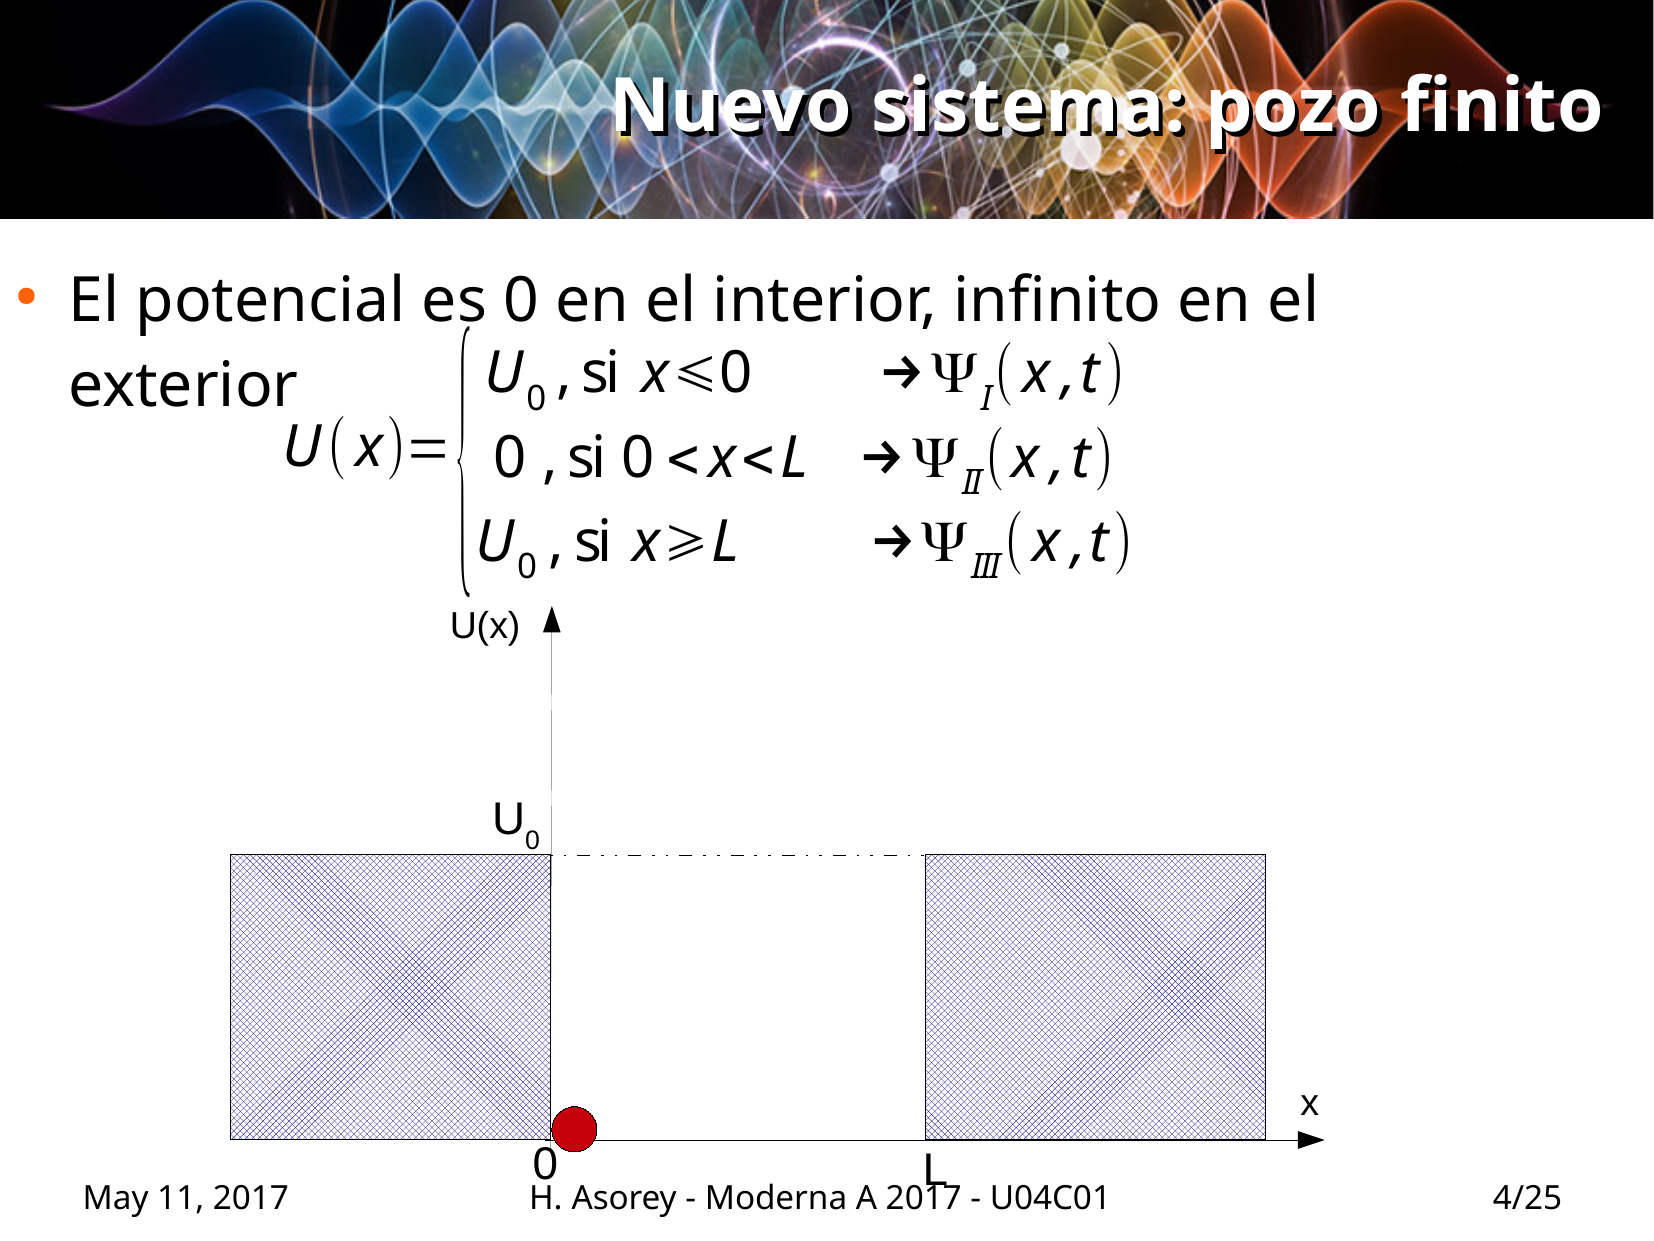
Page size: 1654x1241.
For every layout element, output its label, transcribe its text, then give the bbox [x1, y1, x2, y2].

list El potencial es 0 en el interior, infinito en el exterior [0, 255, 1558, 946]
text_box [925, 854, 1266, 1140]
text_box U(x) [435, 601, 536, 687]
text_box L [907, 1136, 979, 1227]
chart [275, 324, 1141, 601]
picture [0, 0, 1654, 219]
title Nuevo sistema: pozo finito [45, 15, 1606, 191]
text_box 0 [517, 1130, 589, 1221]
text_box x [1285, 1074, 1356, 1165]
text_box U0 [477, 785, 555, 876]
text_box [230, 854, 597, 1147]
